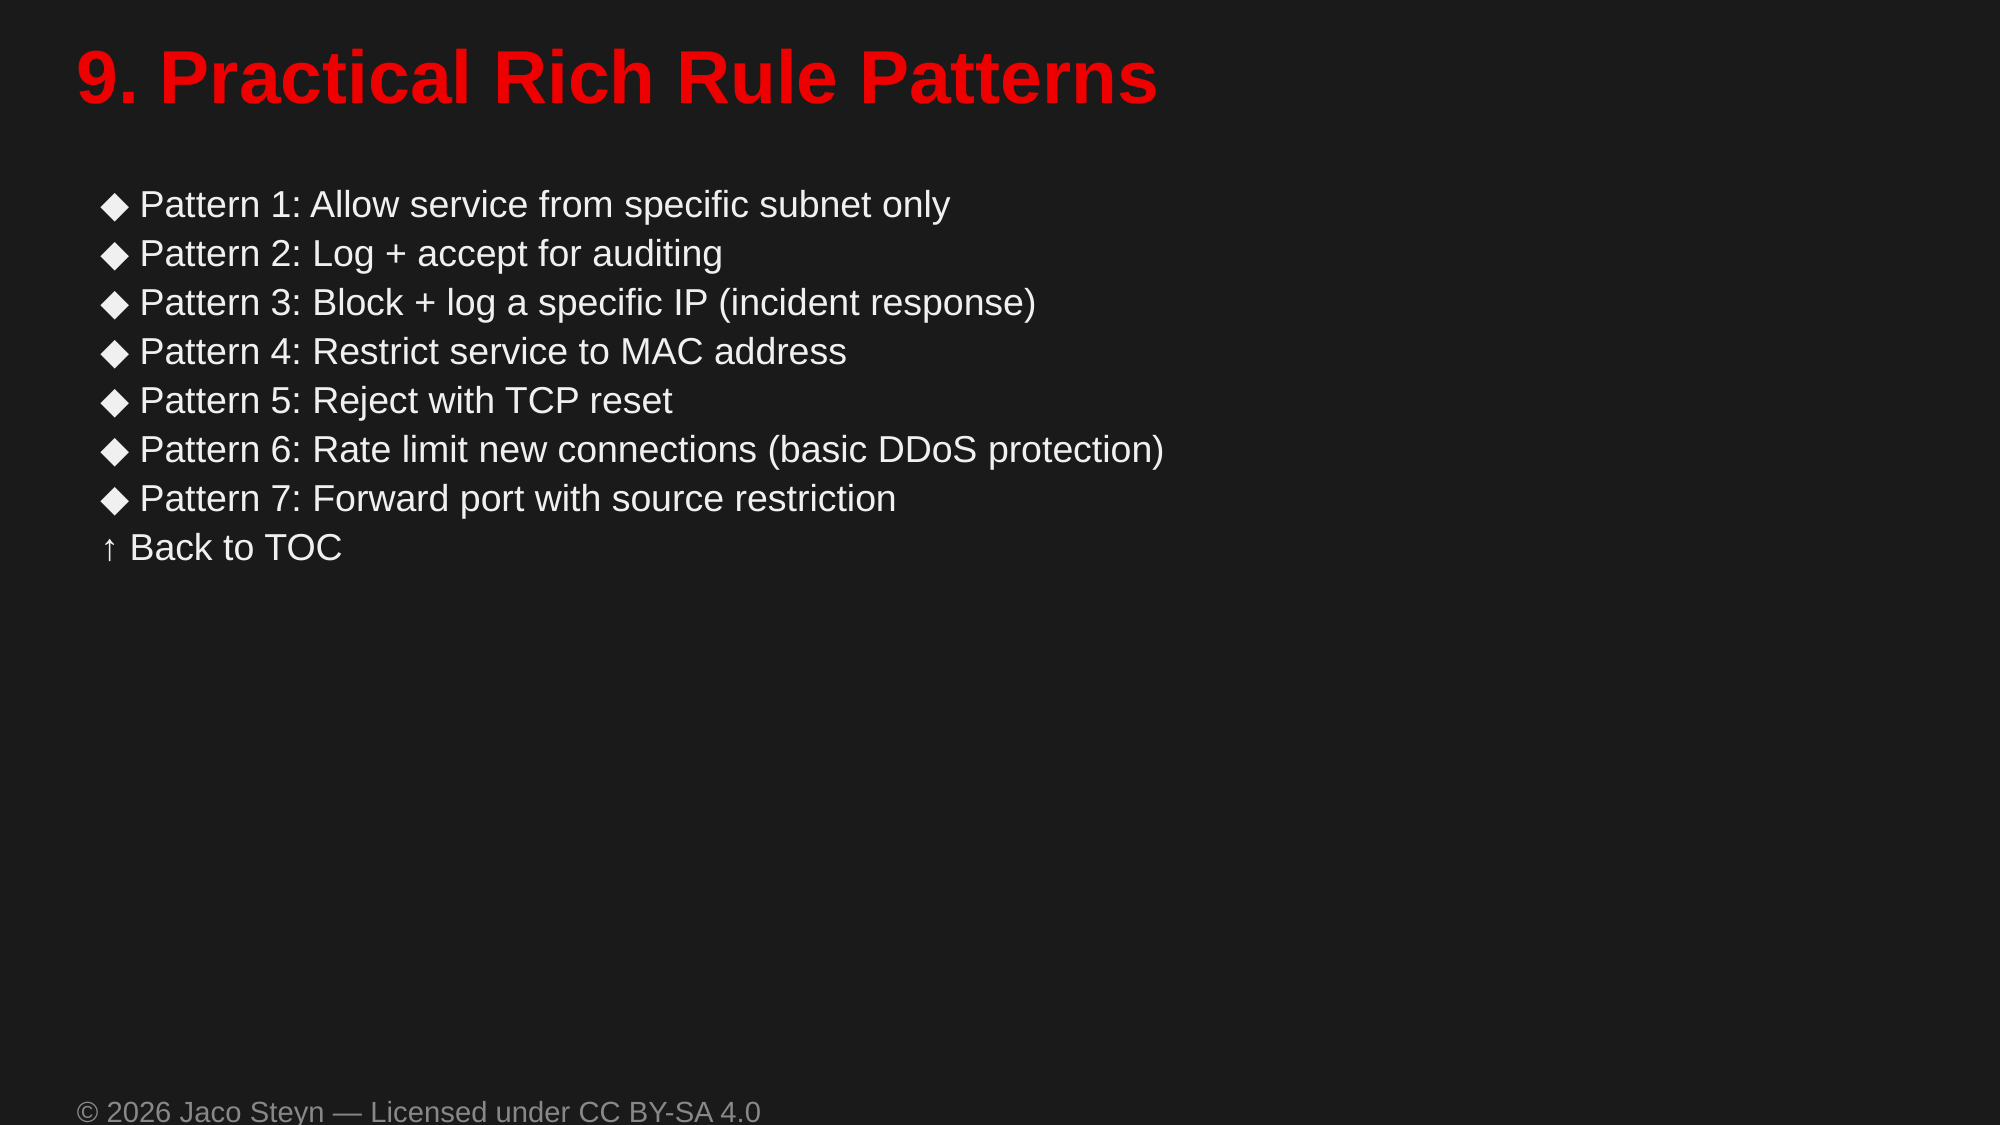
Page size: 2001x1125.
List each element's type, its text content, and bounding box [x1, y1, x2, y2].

text_box 9. Practical Rich Rule Patterns [59, 23, 1942, 154]
text_box ◆ Pattern 1: Allow service from specific subnet only ◆ Pattern 2: Log + accept for auditing ◆ Pattern 3: Block + log a specific IP (incident response) ◆ Pattern 4: Restrict service to MAC address ◆ Pattern 5: Reject with TCP reset ◆ Pattern 6: Rate limit new connections (basic DDoS protection) ◆ Pattern 7: Forward port with source restriction ↑ Back to TOC [59, 171, 1942, 1083]
text_box © 2026 Jaco Steyn — Licensed under CC BY-SA 4.0 [59, 1083, 1942, 1120]
